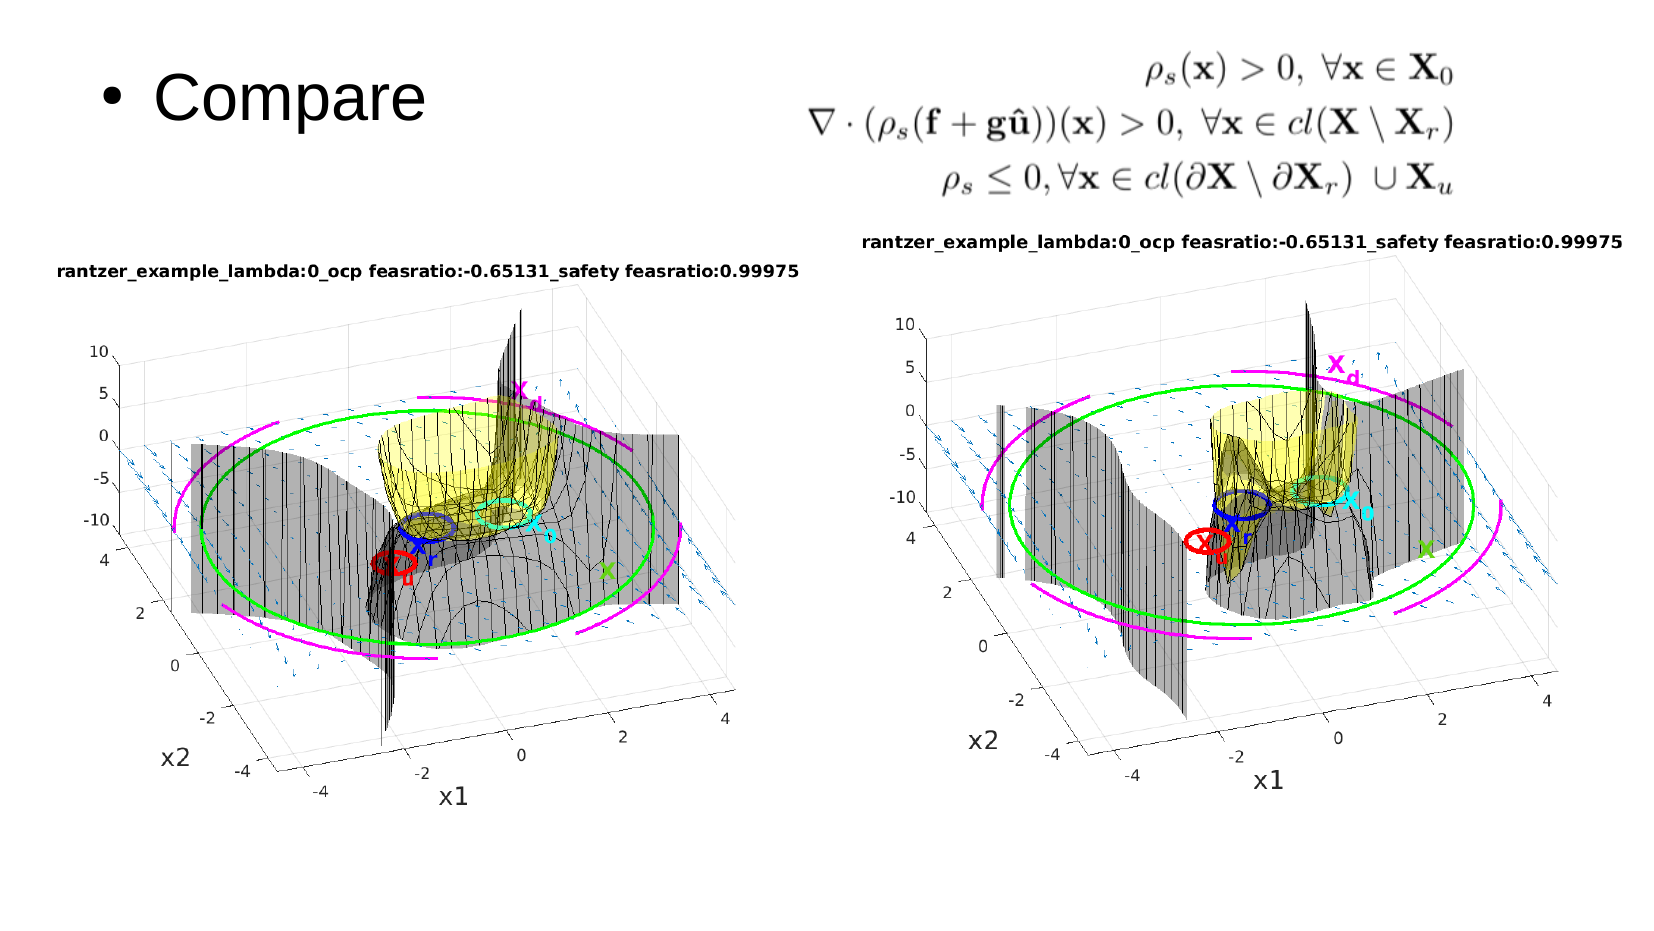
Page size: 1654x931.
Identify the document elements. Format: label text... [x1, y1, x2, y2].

list Compare [82, 60, 1571, 886]
picture [45, 240, 811, 822]
picture [839, 225, 1635, 810]
picture [794, 41, 1486, 211]
